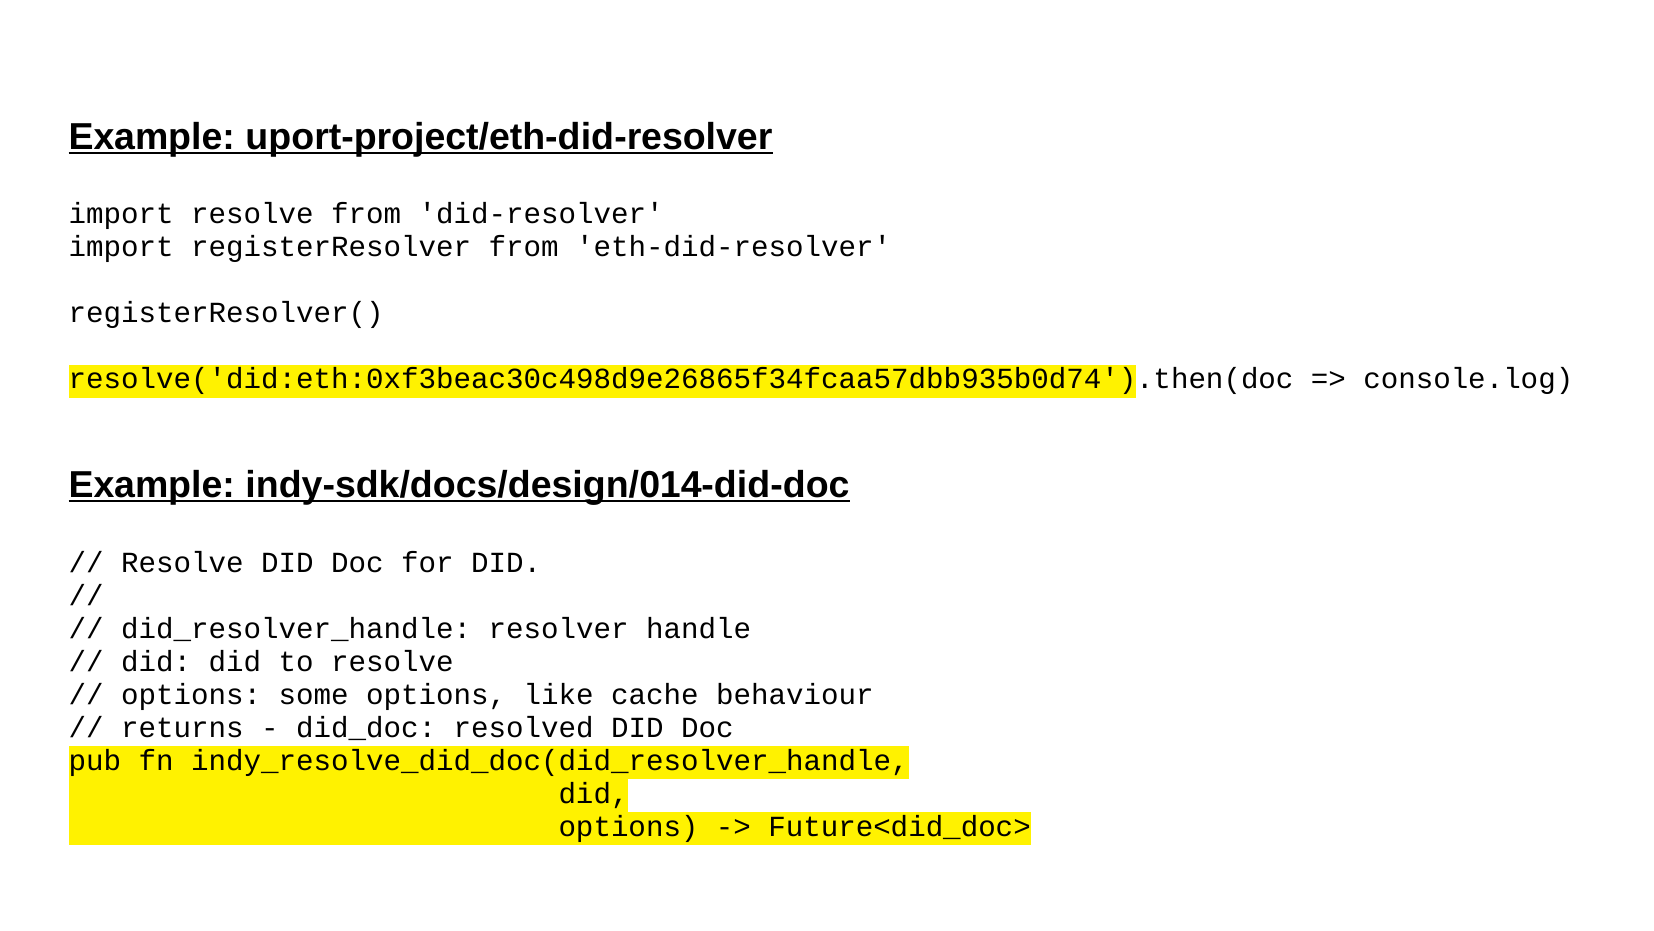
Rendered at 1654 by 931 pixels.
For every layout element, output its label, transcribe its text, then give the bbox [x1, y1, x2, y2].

text_box Example: uport-project/eth-did-resolver import resolve from 'did-resolver' import registerResolver from 'eth-did-resolver' registerResolver() resolve('did:eth:0xf3beac30c498d9e26865f34fcaa57dbb935b0d74').then(doc => console.log) Example: indy-sdk/docs/design/014-did-doc // Resolve DID Doc for DID. // // did_resolver_handle: resolver handle // did: did to resolve // options: some options, like cache behaviour // returns - did_doc: resolved DID Doc pub fn indy_resolve_did_doc(did_resolver_handle, did, options) -> Future<did_doc> [68, 115, 1654, 846]
